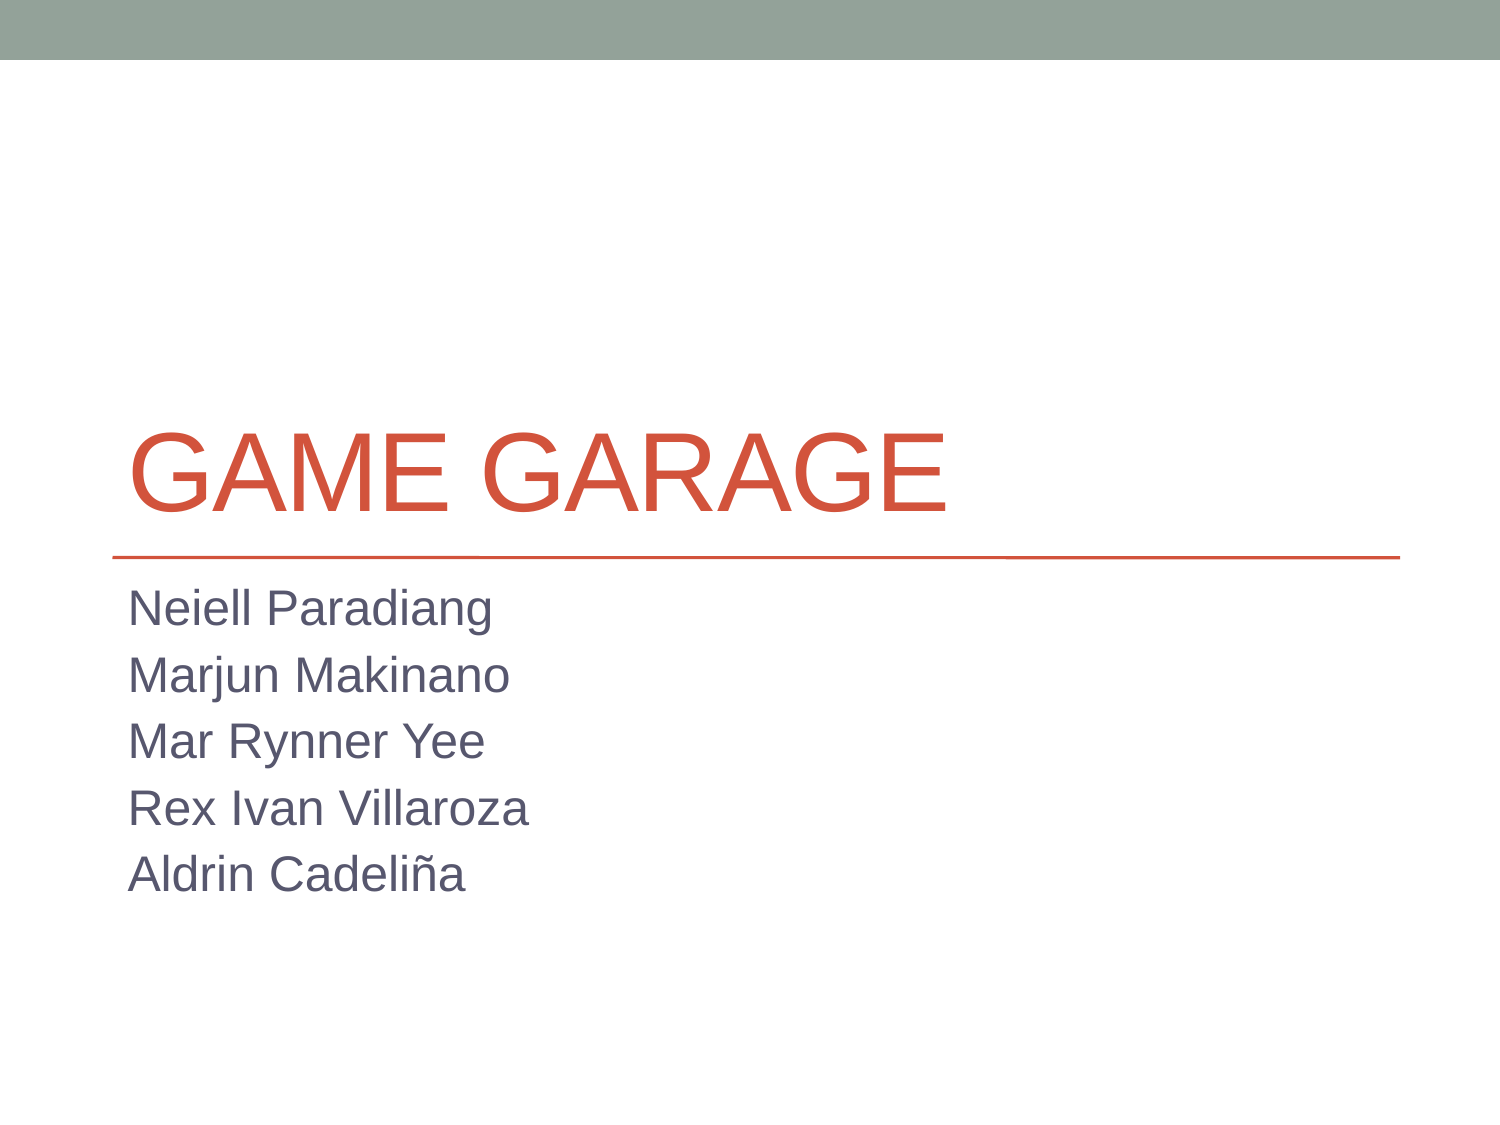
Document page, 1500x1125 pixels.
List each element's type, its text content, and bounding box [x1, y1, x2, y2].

title GAME GARAGE [112, 224, 1401, 542]
subtitle Neiell Paradiang Marjun Makinano Mar Rynner Yee Rex Ivan Villaroza Aldrin Cadeliña [112, 575, 1163, 926]
